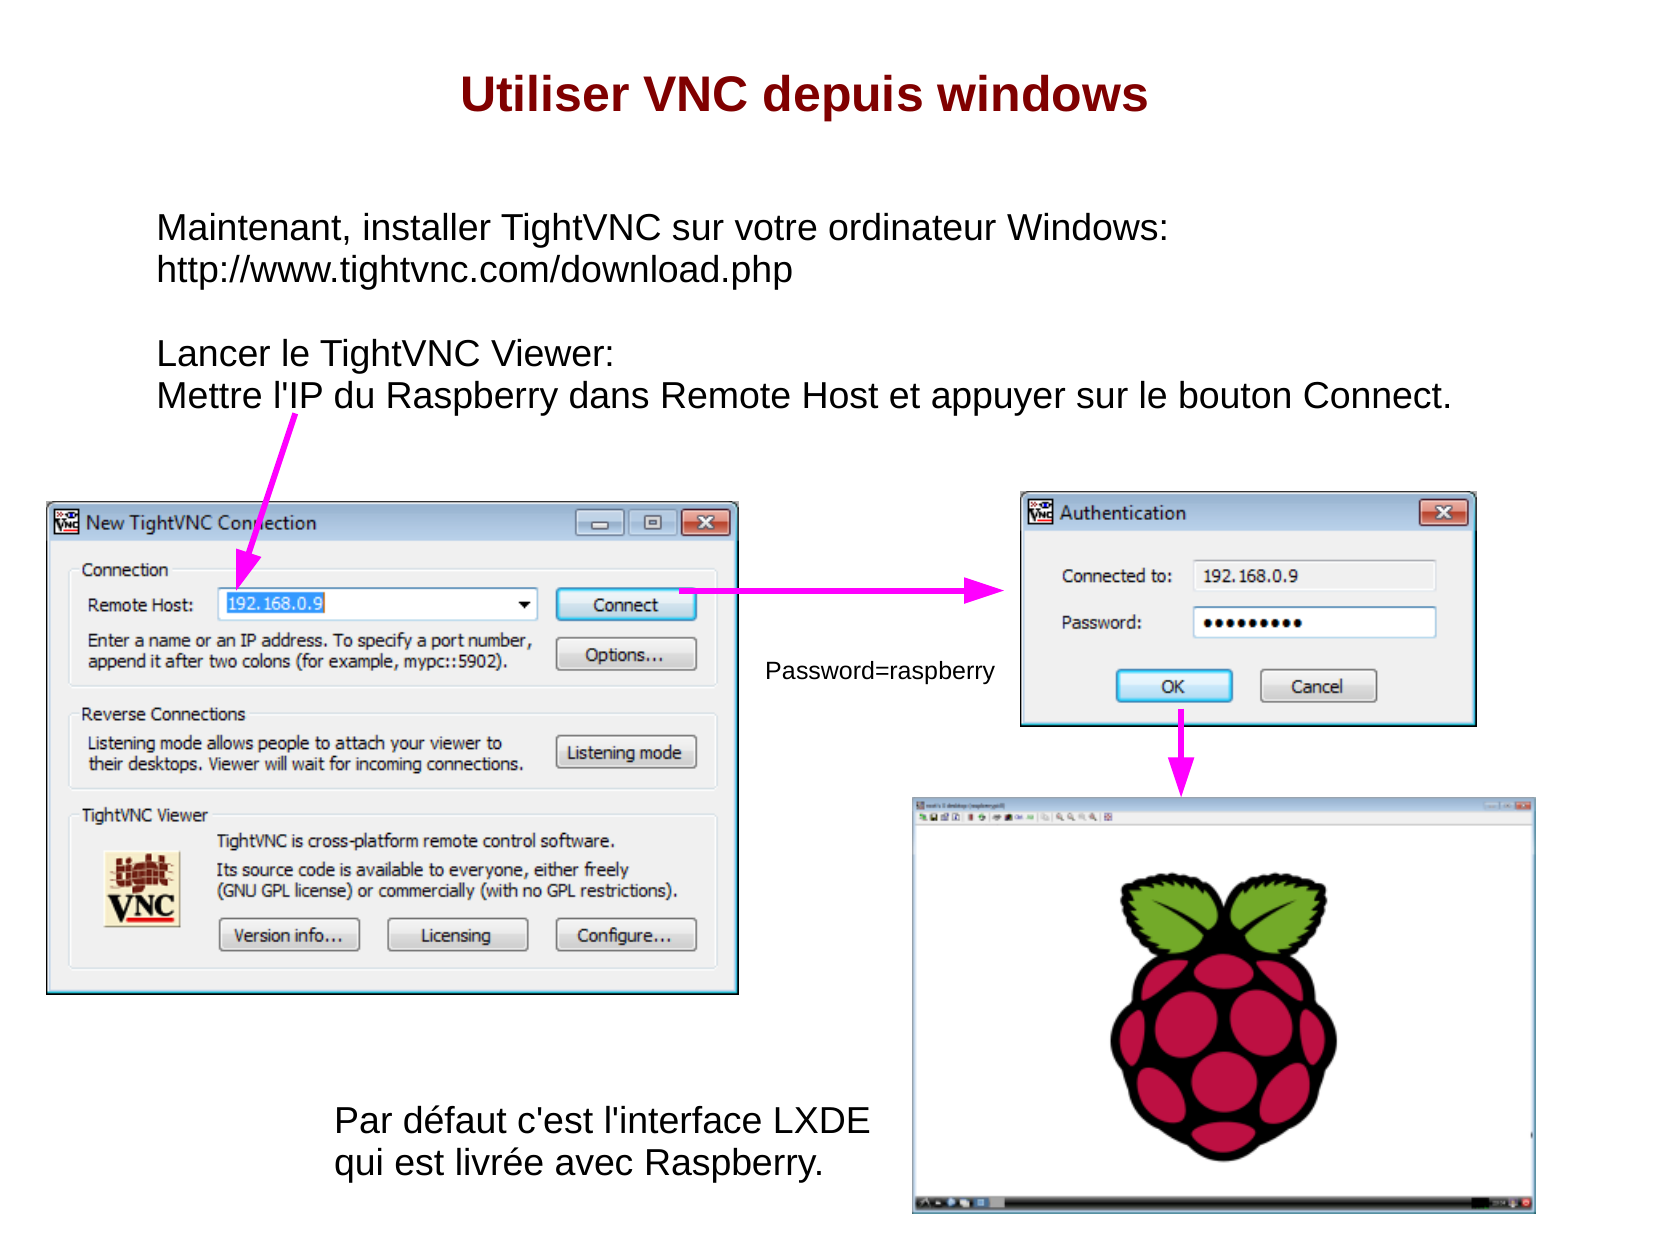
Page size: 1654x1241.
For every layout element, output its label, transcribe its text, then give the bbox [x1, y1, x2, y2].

text_box Utiliser VNC depuis windows Maintenant, installer TightVNC sur votre ordinateur Windows: http://www.tightvnc.com/download.php Lancer le TightVNC Viewer: Mettre l'IP du Raspberry dans Remote Host et appuyer sur le bouton Connect. [141, 59, 1468, 426]
text_box Password=raspberry [750, 649, 1010, 693]
text_box Par défaut c'est l'interface LXDE qui est livrée avec Raspberry. [319, 1092, 886, 1192]
picture [1020, 491, 1477, 727]
picture [912, 797, 1536, 1214]
picture [46, 501, 739, 995]
